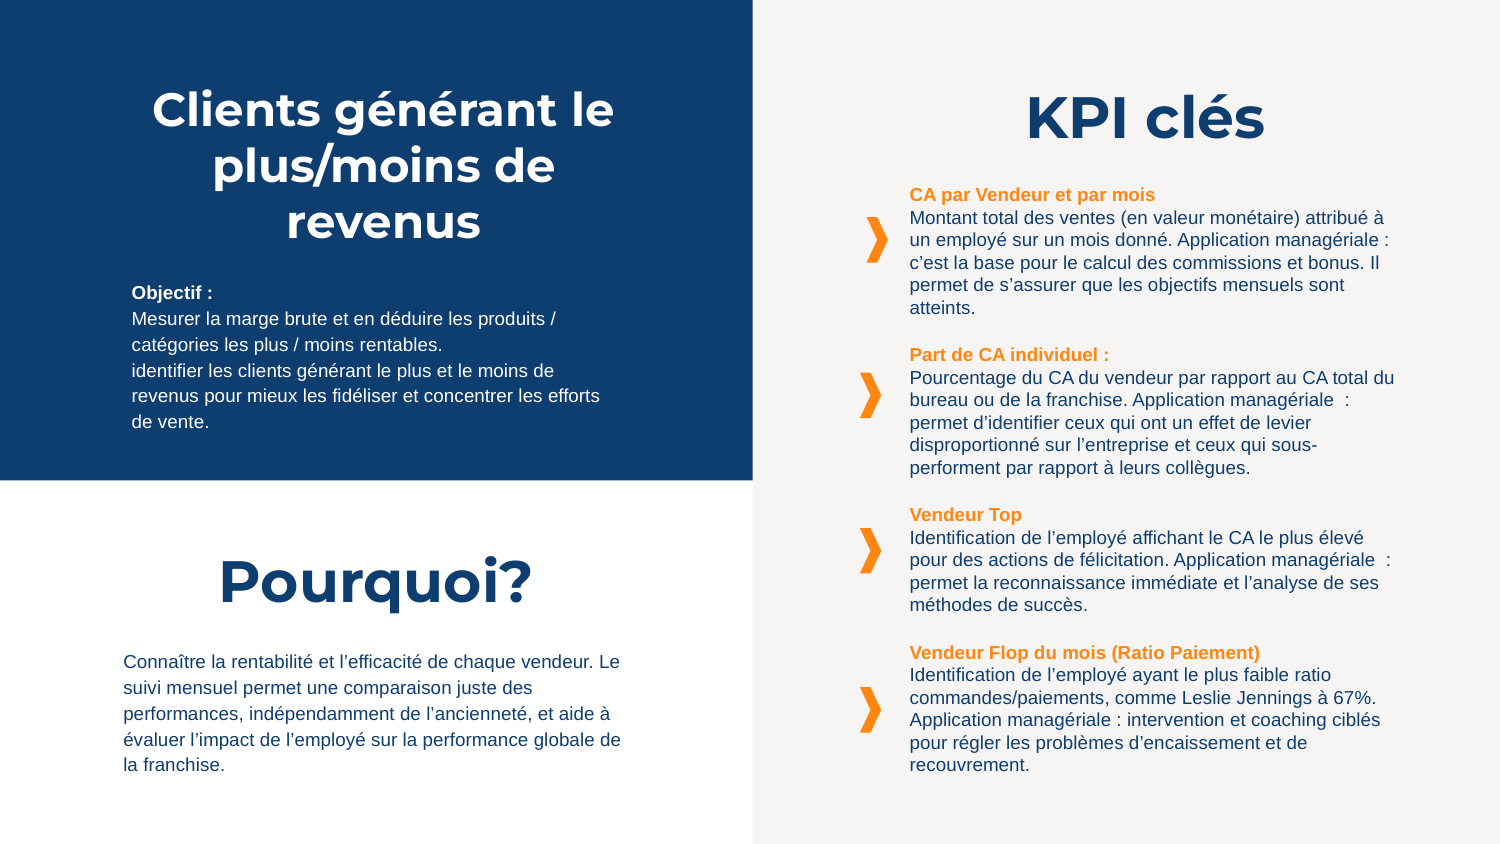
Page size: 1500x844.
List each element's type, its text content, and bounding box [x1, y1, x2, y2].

title KPI clés [959, 65, 1332, 168]
list Connaître la rentabilité et l’efficacité de chaque vendeur. Le suivi mensuel permet une comparaison juste des performances, indépendamment de l’ancienneté, et aide à évaluer l’impact de l’employé sur la performance globale de la franchise. [108, 631, 645, 789]
title Clients générant le plus/moins de revenus [97, 65, 671, 289]
list CA par Vendeur et par mois Montant total des ventes (en valeur monétaire) attribué à un employé sur un mois donné. Application managériale : c’est la base pour le calcul des commissions et bonus. Il permet de s’assurer que les objectifs mensuels sont atteints. Part de CA individuel : Pourcentage du CA du vendeur par rapport au CA total du bureau ou de la franchise. Application managériale : permet d’identifier ceux qui ont un effet de levier disproportionné sur l’entreprise et ceux qui sous-performent par rapport à leurs collègues. Vendeur Top Identification de l’employé affichant le CA le plus élevé pour des actions de félicitation. Application managériale : permet la reconnaissance immédiate et l’analyse de ses méthodes de succès. Vendeur Flop du mois (Ratio Paiement) Identification de l’employé ayant le plus faible ratio commandes/paiements, comme Leslie Jennings à 67%. Application managériale : intervention et coaching ciblés pour régler les problèmes d’encaissement et de recouvrement. [894, 168, 1410, 844]
title Pourquoi? [165, 529, 587, 632]
list Objectif : Mesurer la marge brute et en déduire les produits / catégories les plus / moins rentables. identifier les clients générant le plus et le moins de revenus pour mieux les fidéliser et concentrer les efforts de vente. [116, 262, 617, 420]
text_box [0, 0, 1500, 844]
